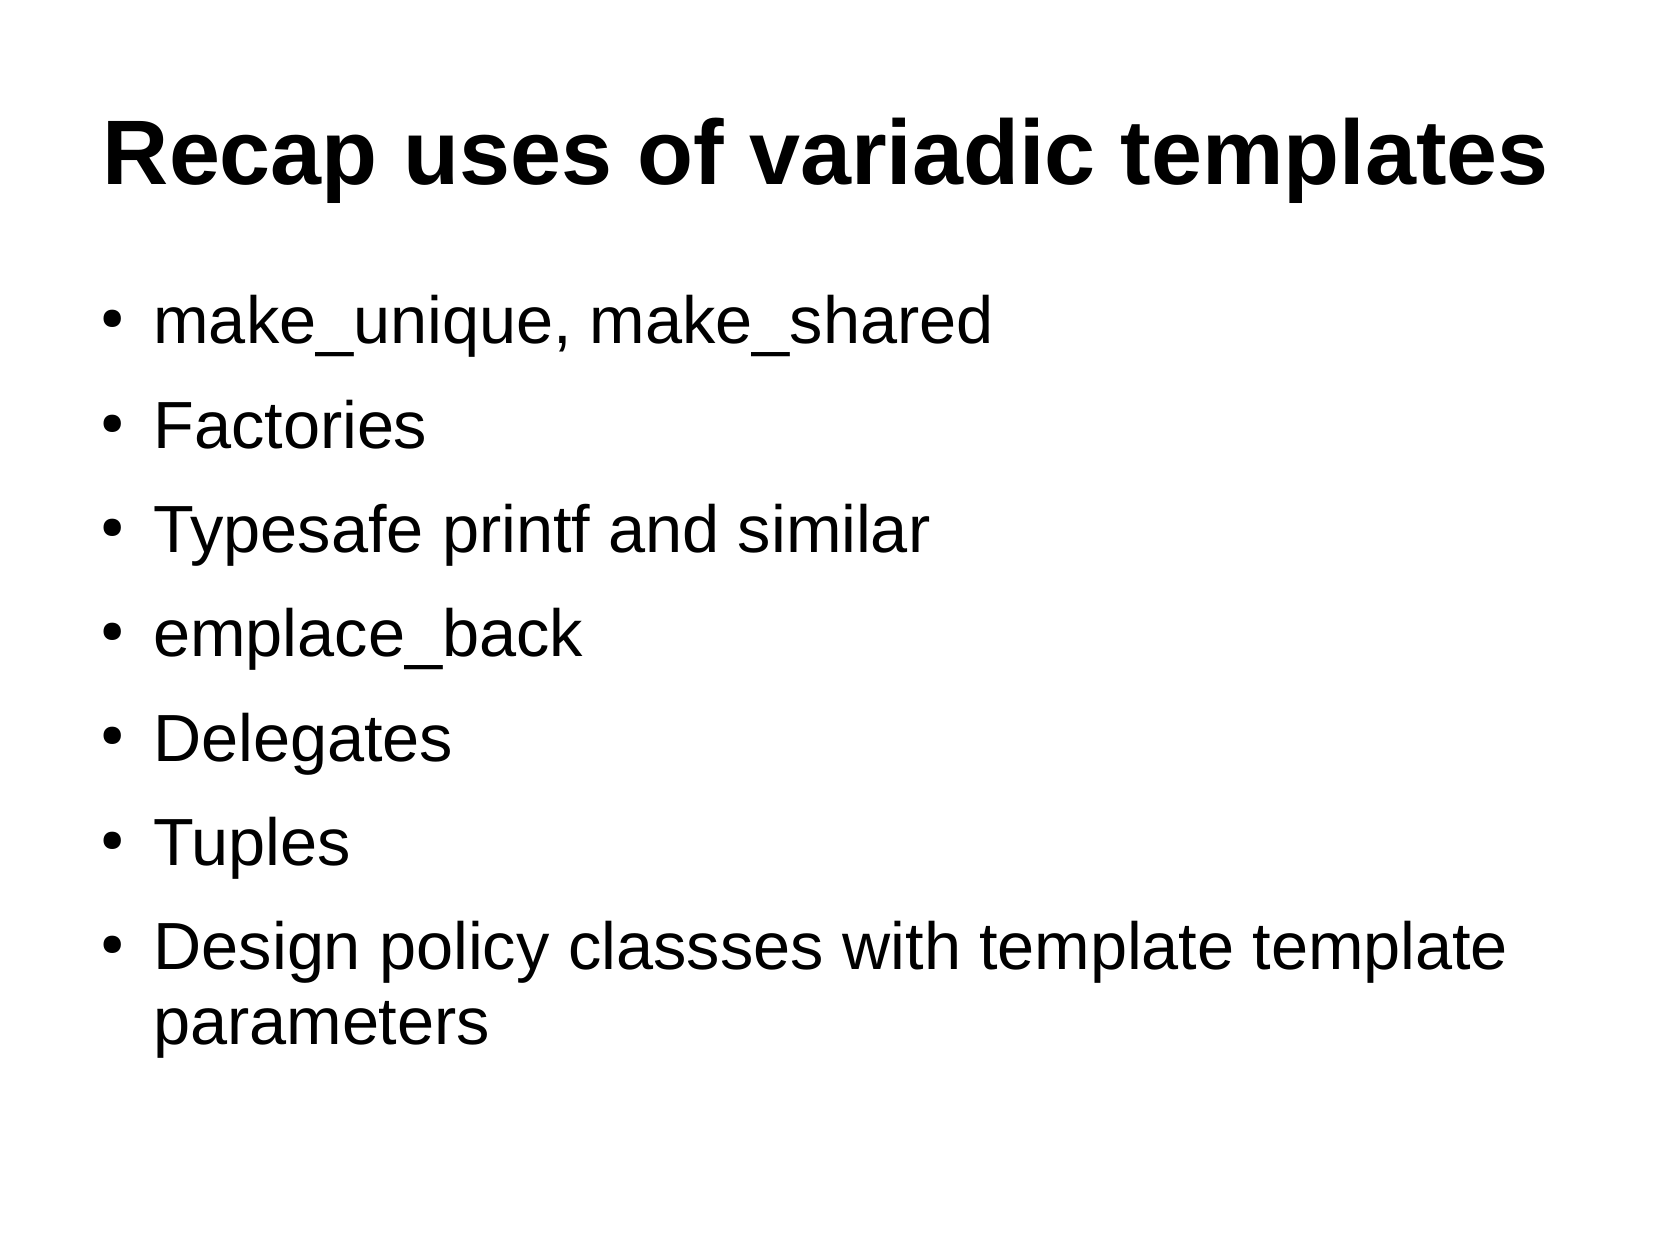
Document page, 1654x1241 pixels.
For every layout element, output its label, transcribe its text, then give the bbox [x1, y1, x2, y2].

title Recap uses of variadic templates [82, 49, 1571, 257]
list make_unique, make_shared Factories Typesafe printf and similar emplace_back Delegates Tuples Design policy classses with template template parameters [82, 283, 1571, 1158]
